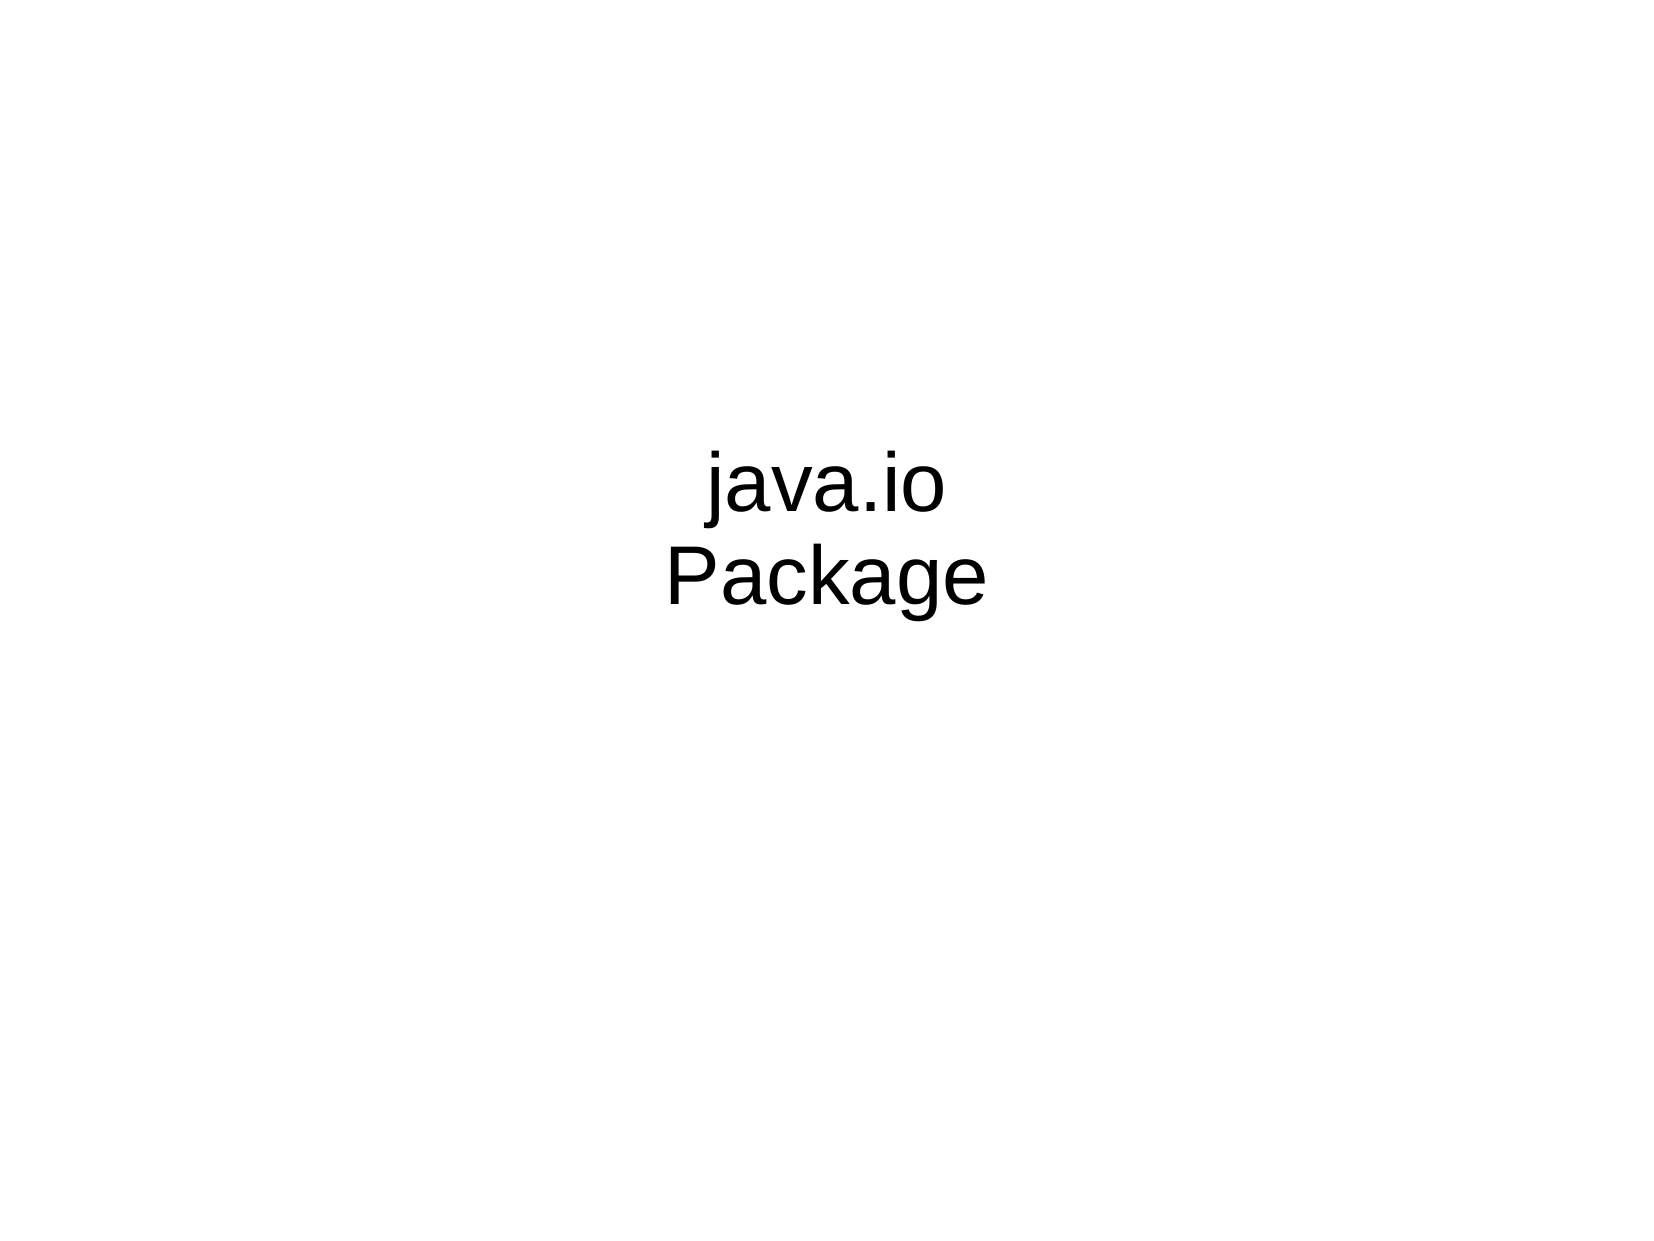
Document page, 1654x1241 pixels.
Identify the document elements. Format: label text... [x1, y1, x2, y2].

subtitle java.io Package [82, 49, 1571, 1010]
